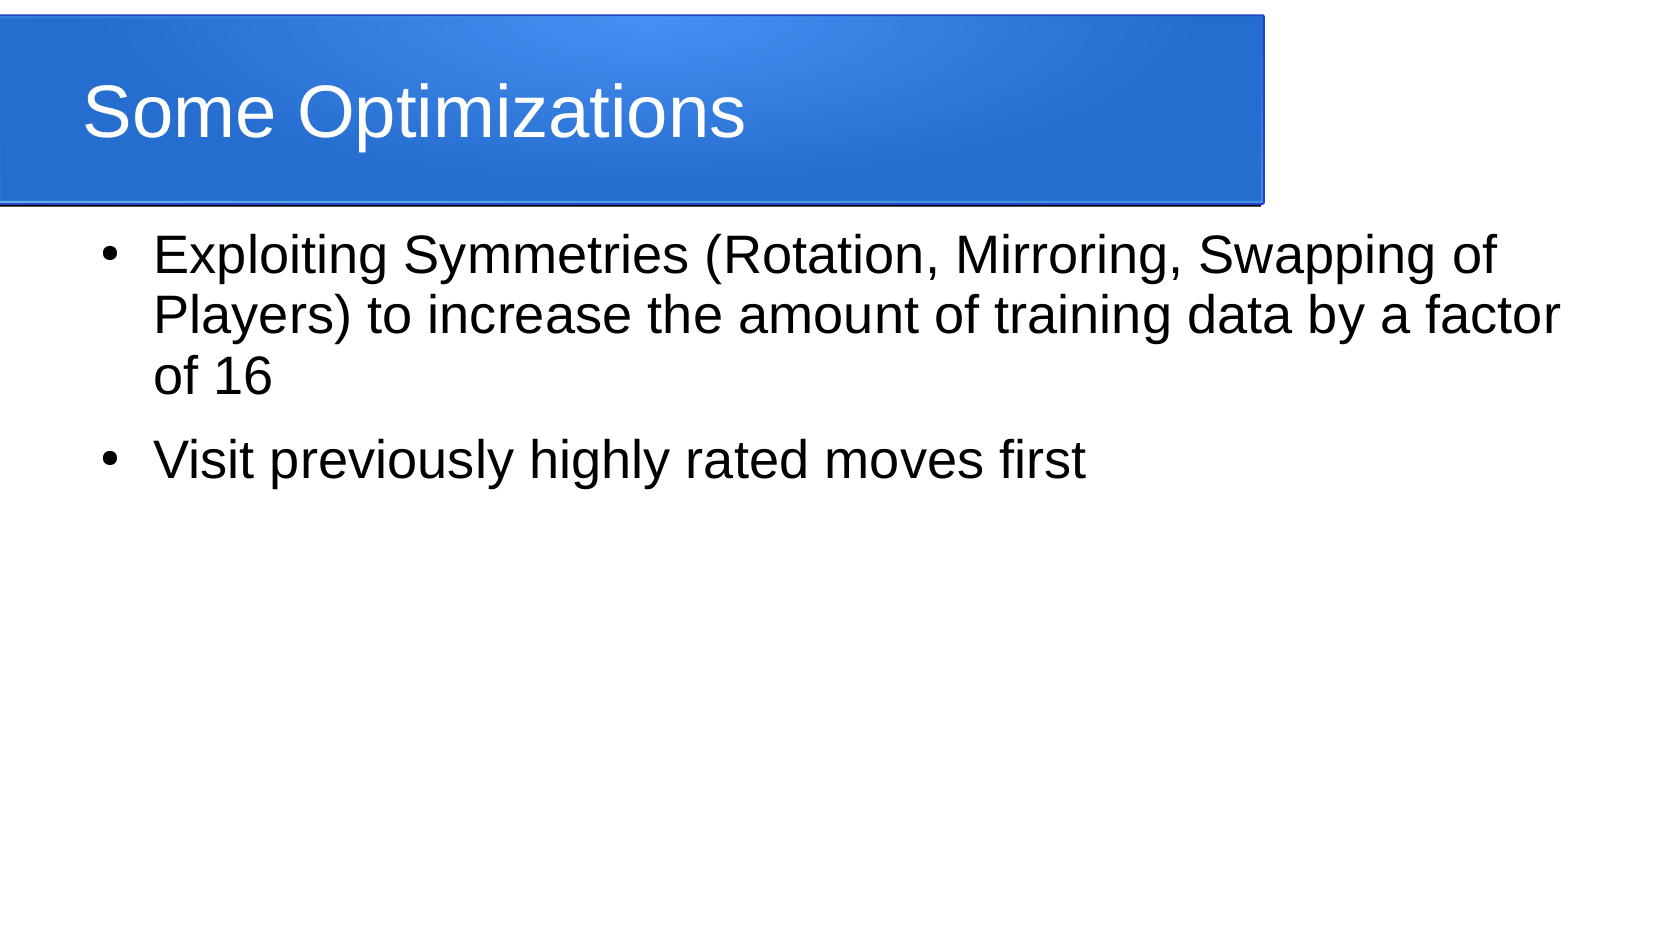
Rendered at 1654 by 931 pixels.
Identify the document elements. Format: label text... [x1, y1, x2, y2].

title Some Optimizations [82, 35, 1235, 189]
list Exploiting Symmetries (Rotation, Mirroring, Swapping of Players) to increase the amount of training data by a factor of 16 Visit previously highly rated moves first [82, 224, 1571, 764]
